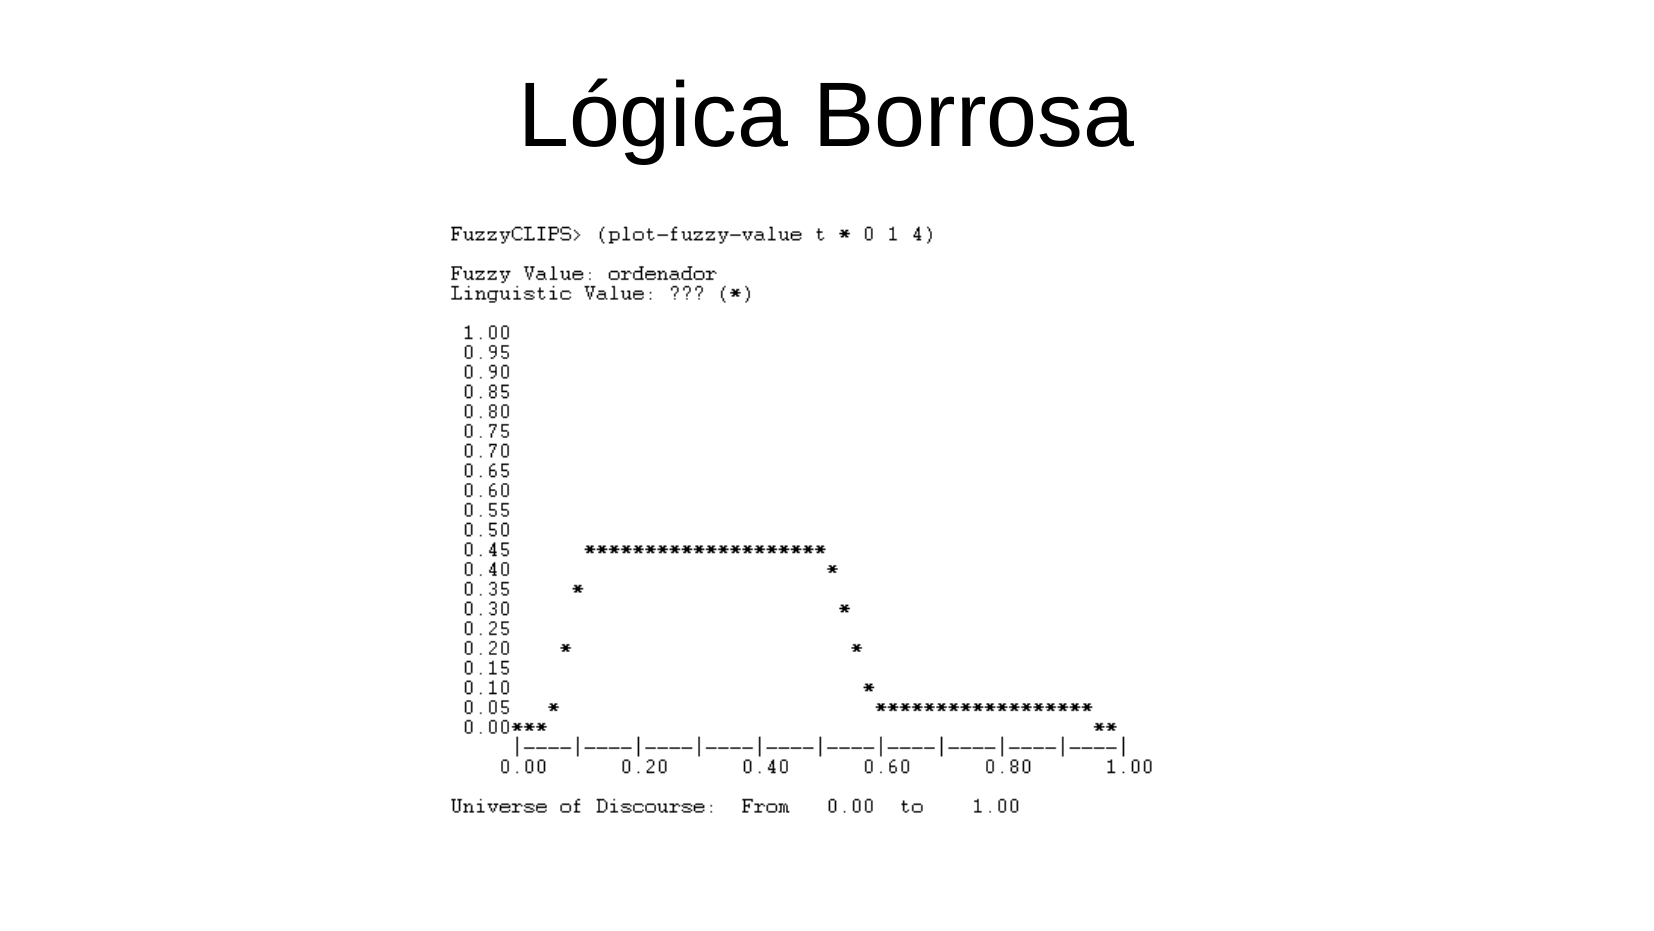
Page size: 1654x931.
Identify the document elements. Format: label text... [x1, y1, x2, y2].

title Lógica Borrosa [82, 37, 1571, 193]
picture [450, 224, 1176, 826]
